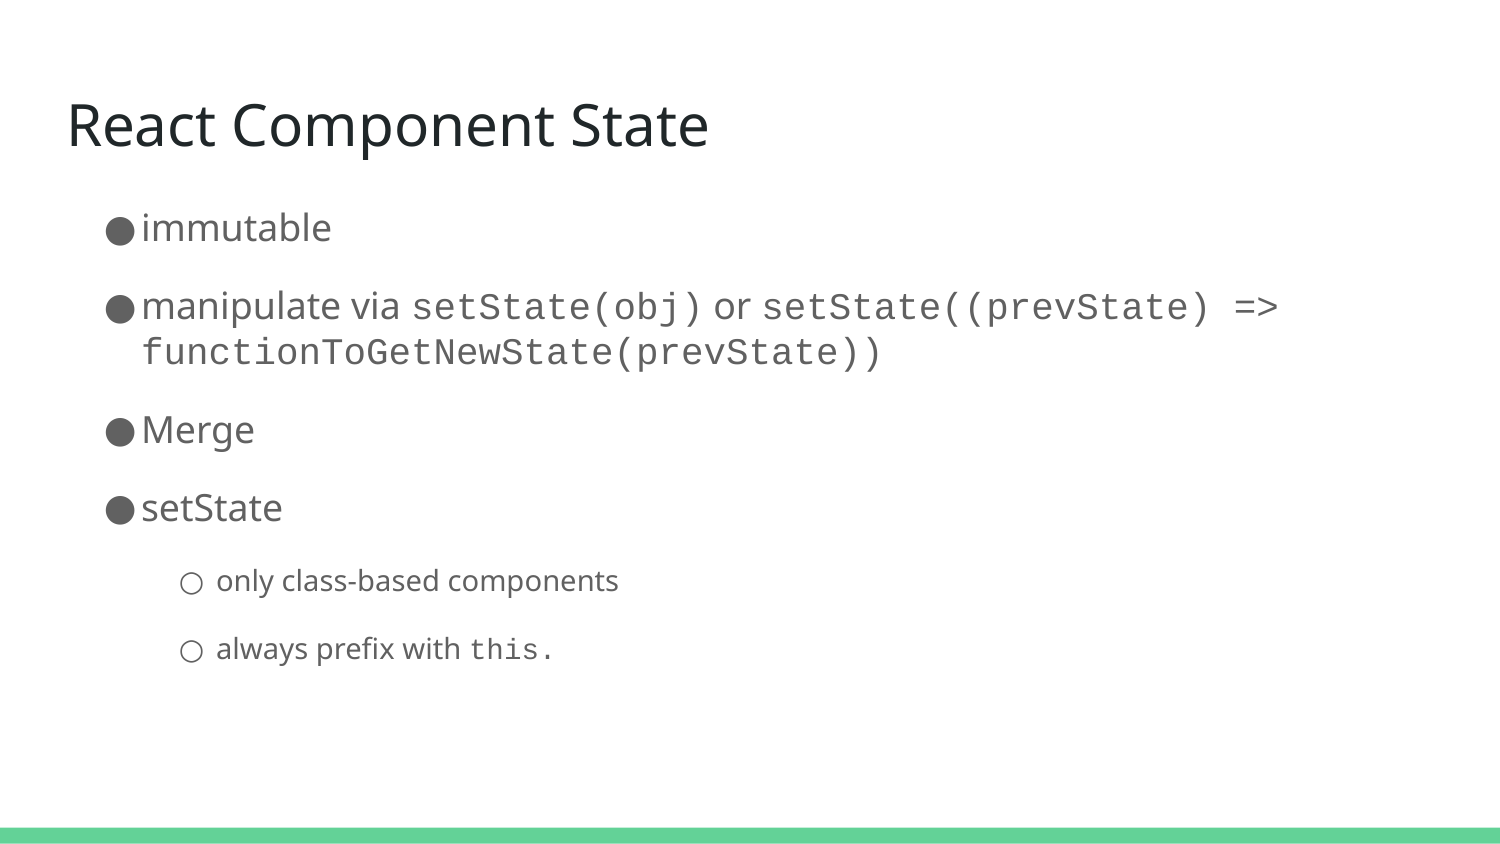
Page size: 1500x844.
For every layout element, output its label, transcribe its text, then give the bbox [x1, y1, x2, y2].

list immutable manipulate via setState(obj) or setState((prevState) => functionToGetNewState(prevState)) Merge setState only class-based components always prefix with this. [51, 189, 1449, 750]
title React Component State [51, 72, 1449, 167]
